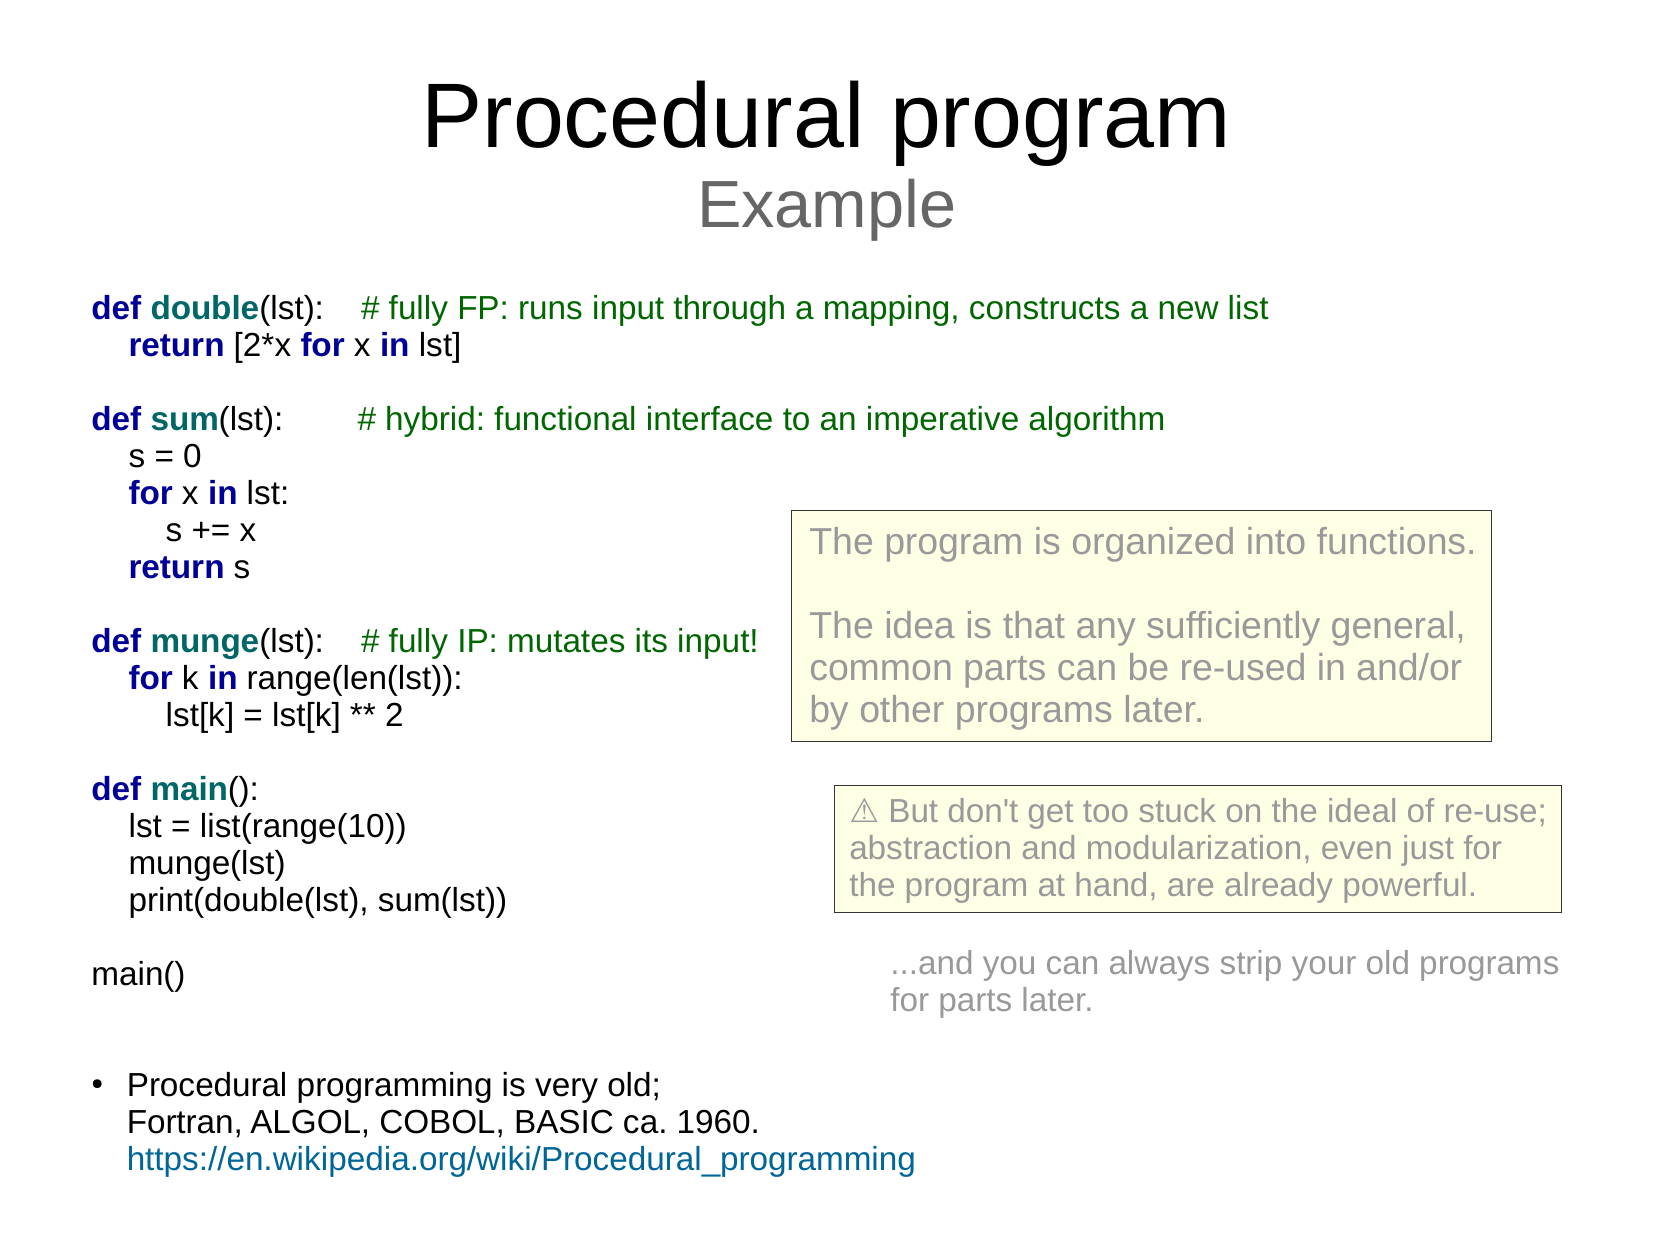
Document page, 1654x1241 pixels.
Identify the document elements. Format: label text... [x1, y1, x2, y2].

text_box def double(lst): # fully FP: runs input through a mapping, constructs a new list return [2*x for x in lst] def sum(lst): # hybrid: functional interface to an imperative algorithm s = 0 for x in lst: s += x return s def munge(lst): # fully IP: mutates its input! for k in range(len(lst)): lst[k] = lst[k] ** 2 def main(): lst = list(range(10)) munge(lst) print(double(lst), sum(lst)) main() Procedural programming is very old; Fortran, ALGOL, COBOL, BASIC ca. 1960. https://en.wikipedia.org/wiki/Procedural_programming [41, 281, 1519, 1235]
title Procedural program Example [82, 49, 1571, 257]
text_box ⚠ But don't get too stuck on the ideal of re-use; abstraction and modularization, even just for the program at hand, are already powerful. [834, 785, 1585, 950]
text_box The program is organized into functions. The idea is that any sufficiently general, common parts can be re-used in and/or by other programs later. [794, 513, 1492, 738]
text_box ...and you can always strip your old programs for parts later. [875, 937, 1576, 1027]
